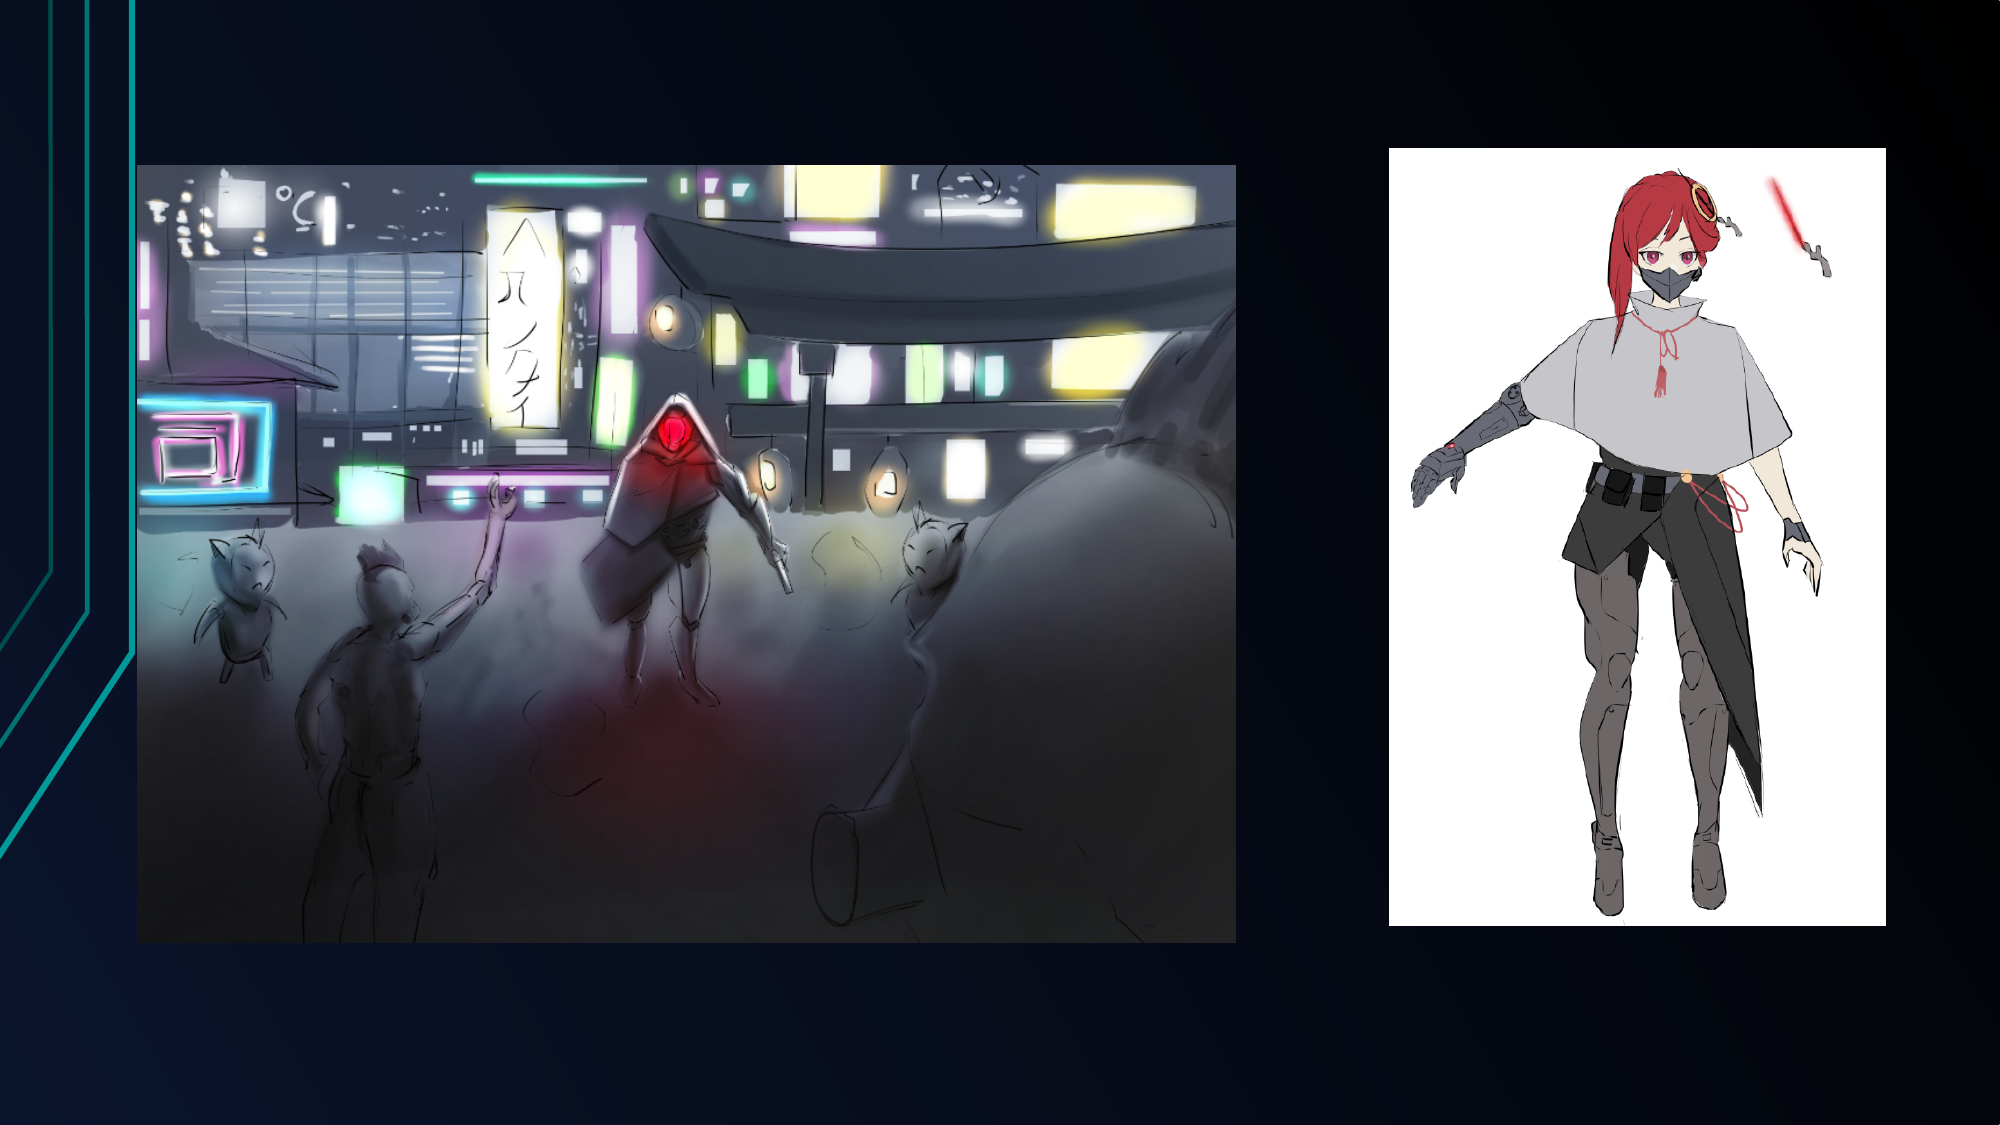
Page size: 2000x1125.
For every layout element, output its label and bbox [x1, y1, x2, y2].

picture [137, 165, 1236, 943]
picture [1389, 149, 1886, 926]
